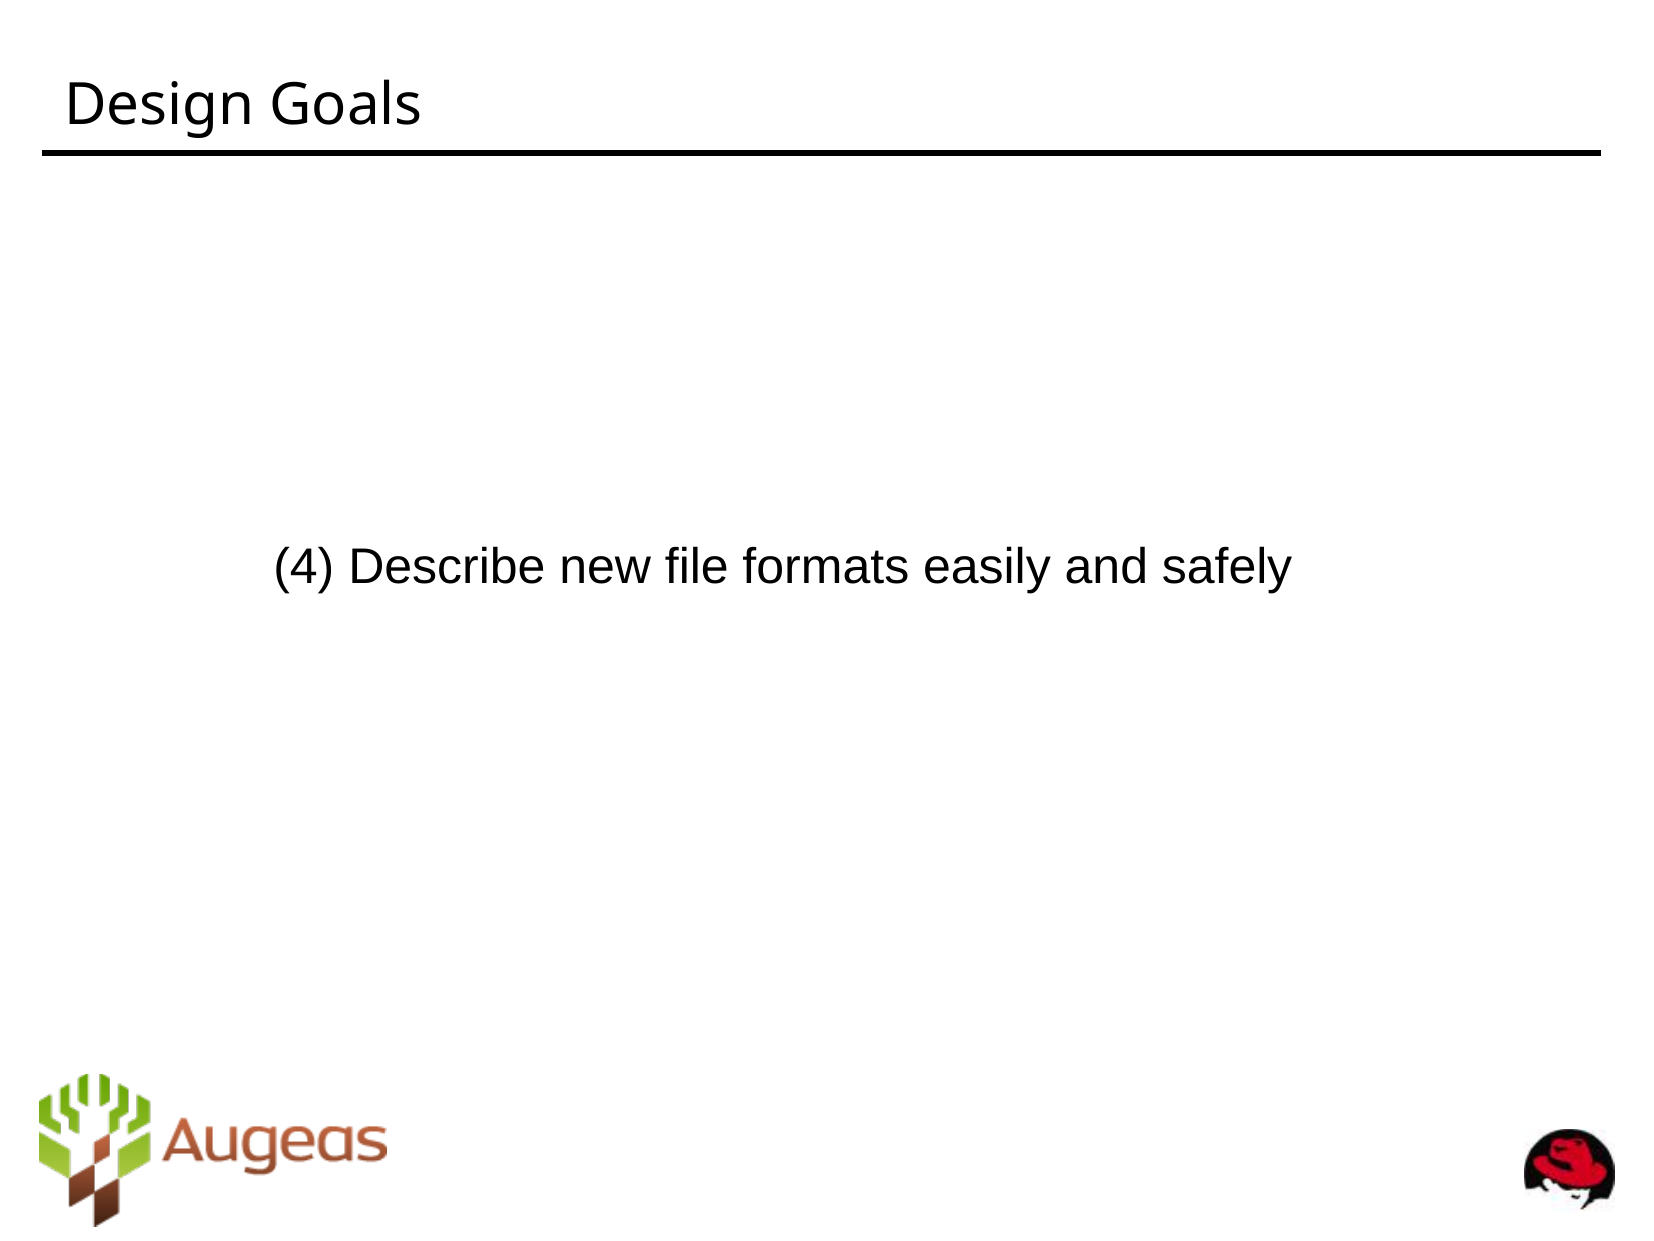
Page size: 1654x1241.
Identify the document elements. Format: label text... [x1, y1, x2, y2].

list (4) Describe new file formats easily and safely [71, 180, 1495, 1089]
picture [39, 1074, 387, 1227]
picture [1524, 1129, 1615, 1220]
title Design Goals [64, 42, 1496, 161]
